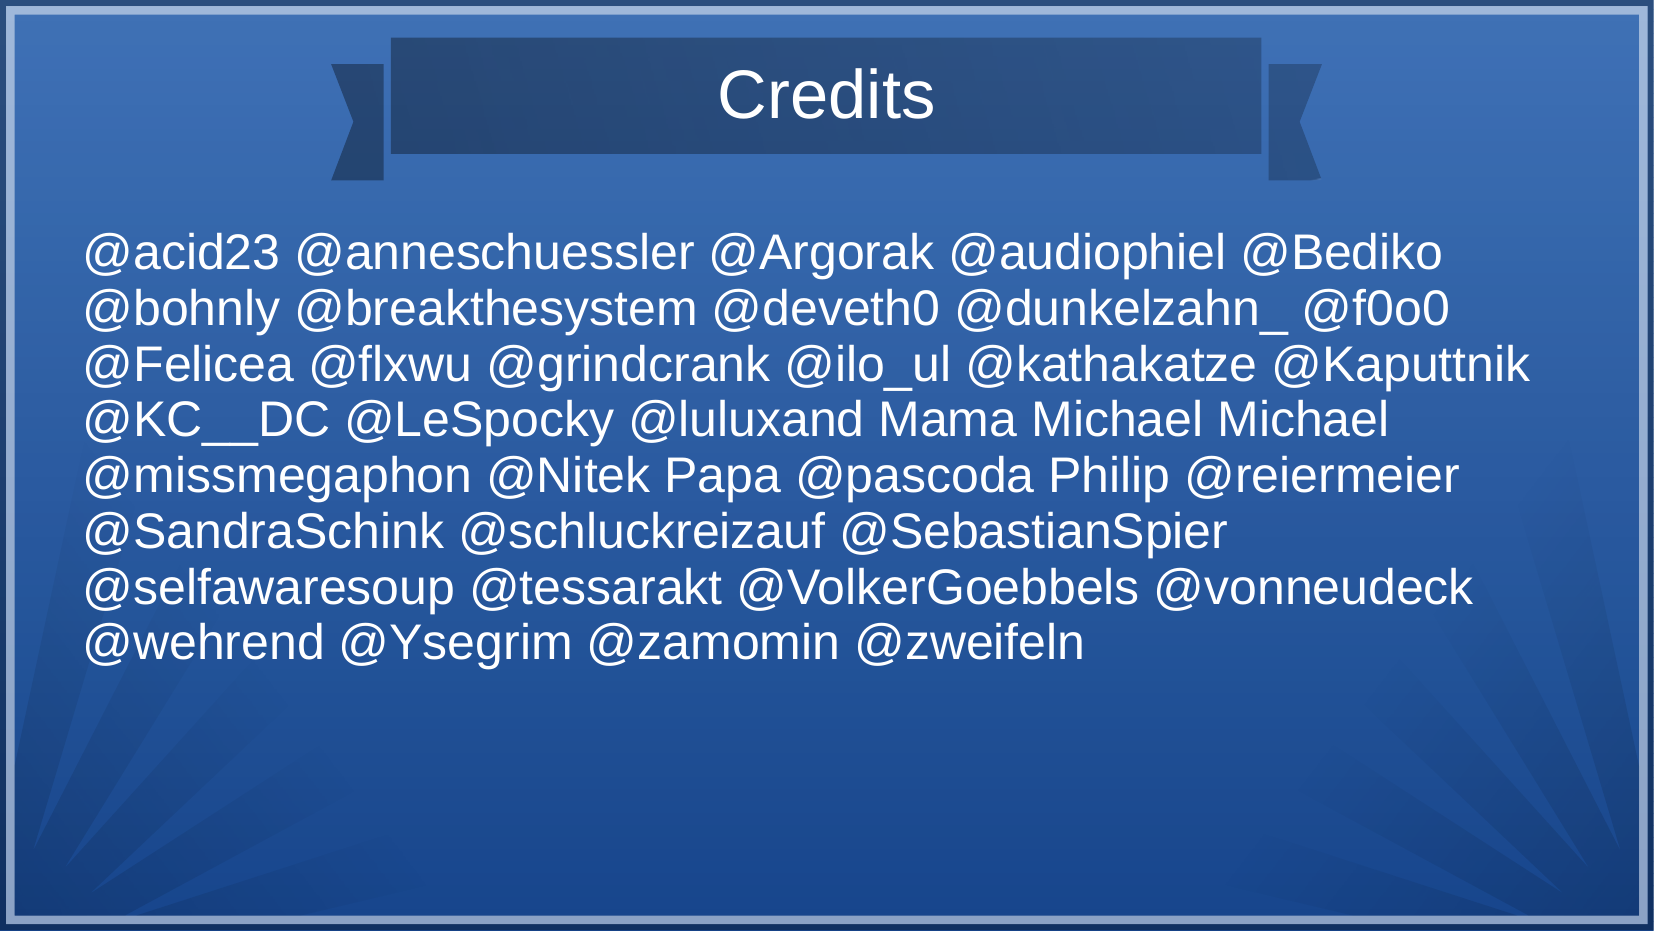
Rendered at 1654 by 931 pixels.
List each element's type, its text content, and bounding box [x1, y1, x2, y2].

list @acid23 @anneschuessler @Argorak @audiophiel @Bediko @bohnly @breakthesystem @deveth0 @dunkelzahn_ @f0o0 @Felicea @flxwu @grindcrank @ilo_ul @kathakatze @Kaputtnik @KC__DC @LeSpocky @luluxand Mama Michael Michael @missmegaphon @Nitek Papa @pascoda Philip @reiermeier @SandraSchink @schluckreizauf @SebastianSpier @selfawaresoup @tessarakt @VolkerGoebbels @vonneudeck @wehrend @Ysegrim @zamomin @zweifeln [82, 224, 1571, 848]
title Credits [389, 35, 1264, 154]
